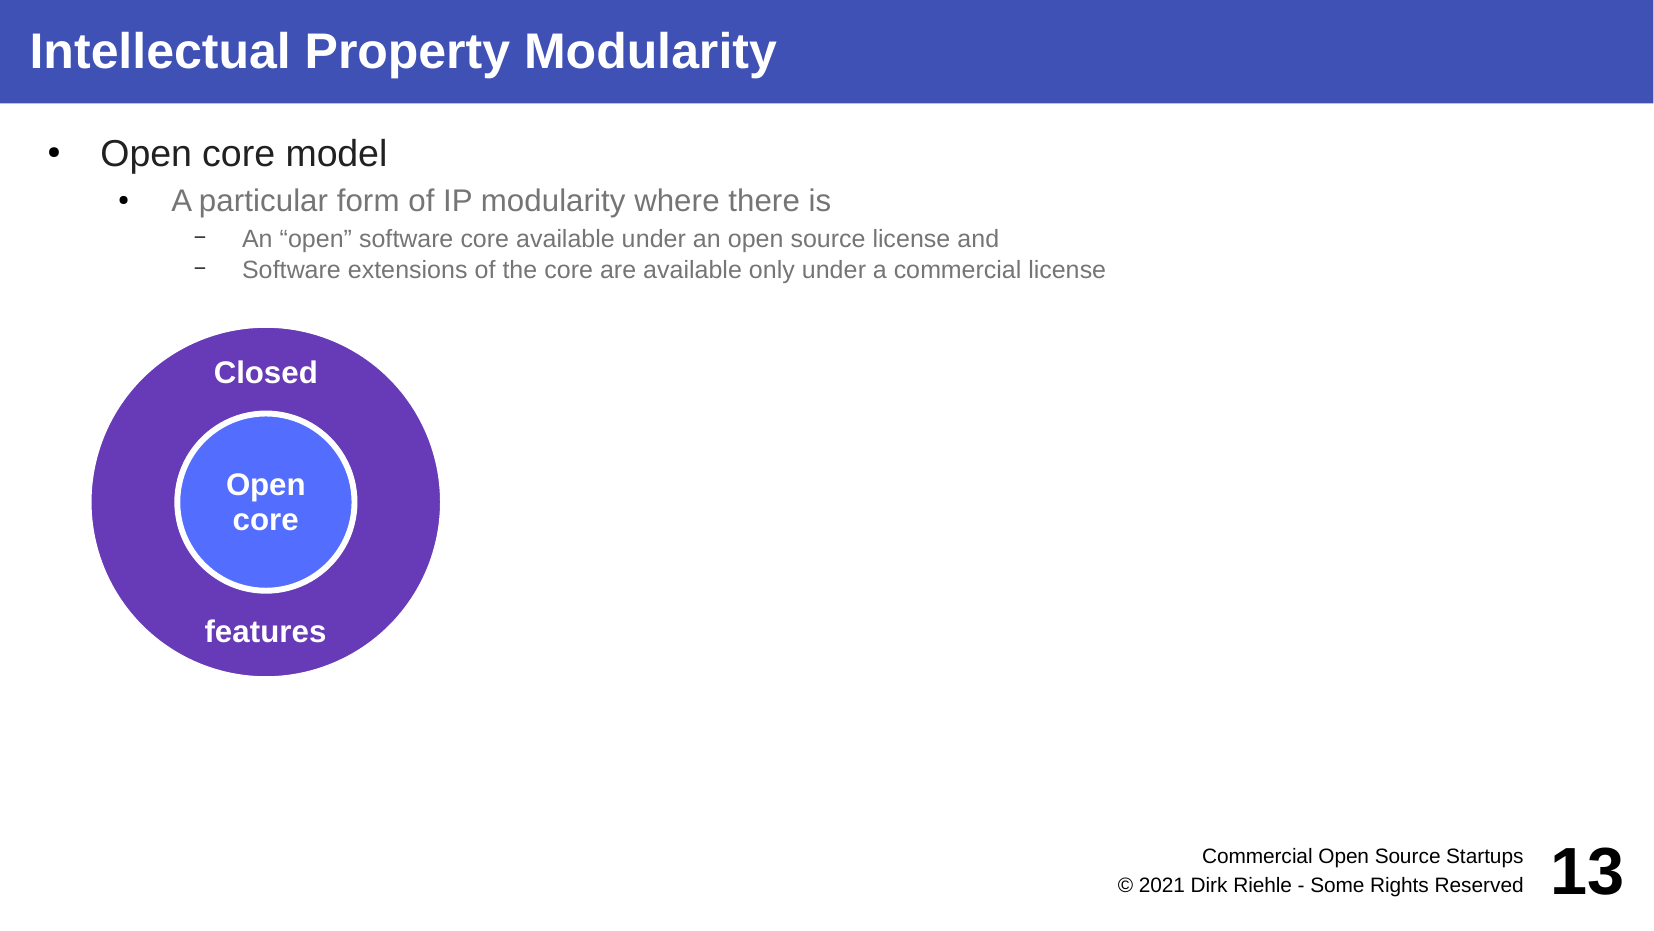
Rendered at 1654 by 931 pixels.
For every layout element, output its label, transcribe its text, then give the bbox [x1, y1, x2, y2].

text_box Closed features [88, 324, 443, 680]
list Open core model A particular form of IP modularity where there is An “open” software core available under an open source license and Software extensions of the core are available only under a commercial license [29, 132, 1625, 813]
title Intellectual Property Modularity [0, 0, 1654, 104]
